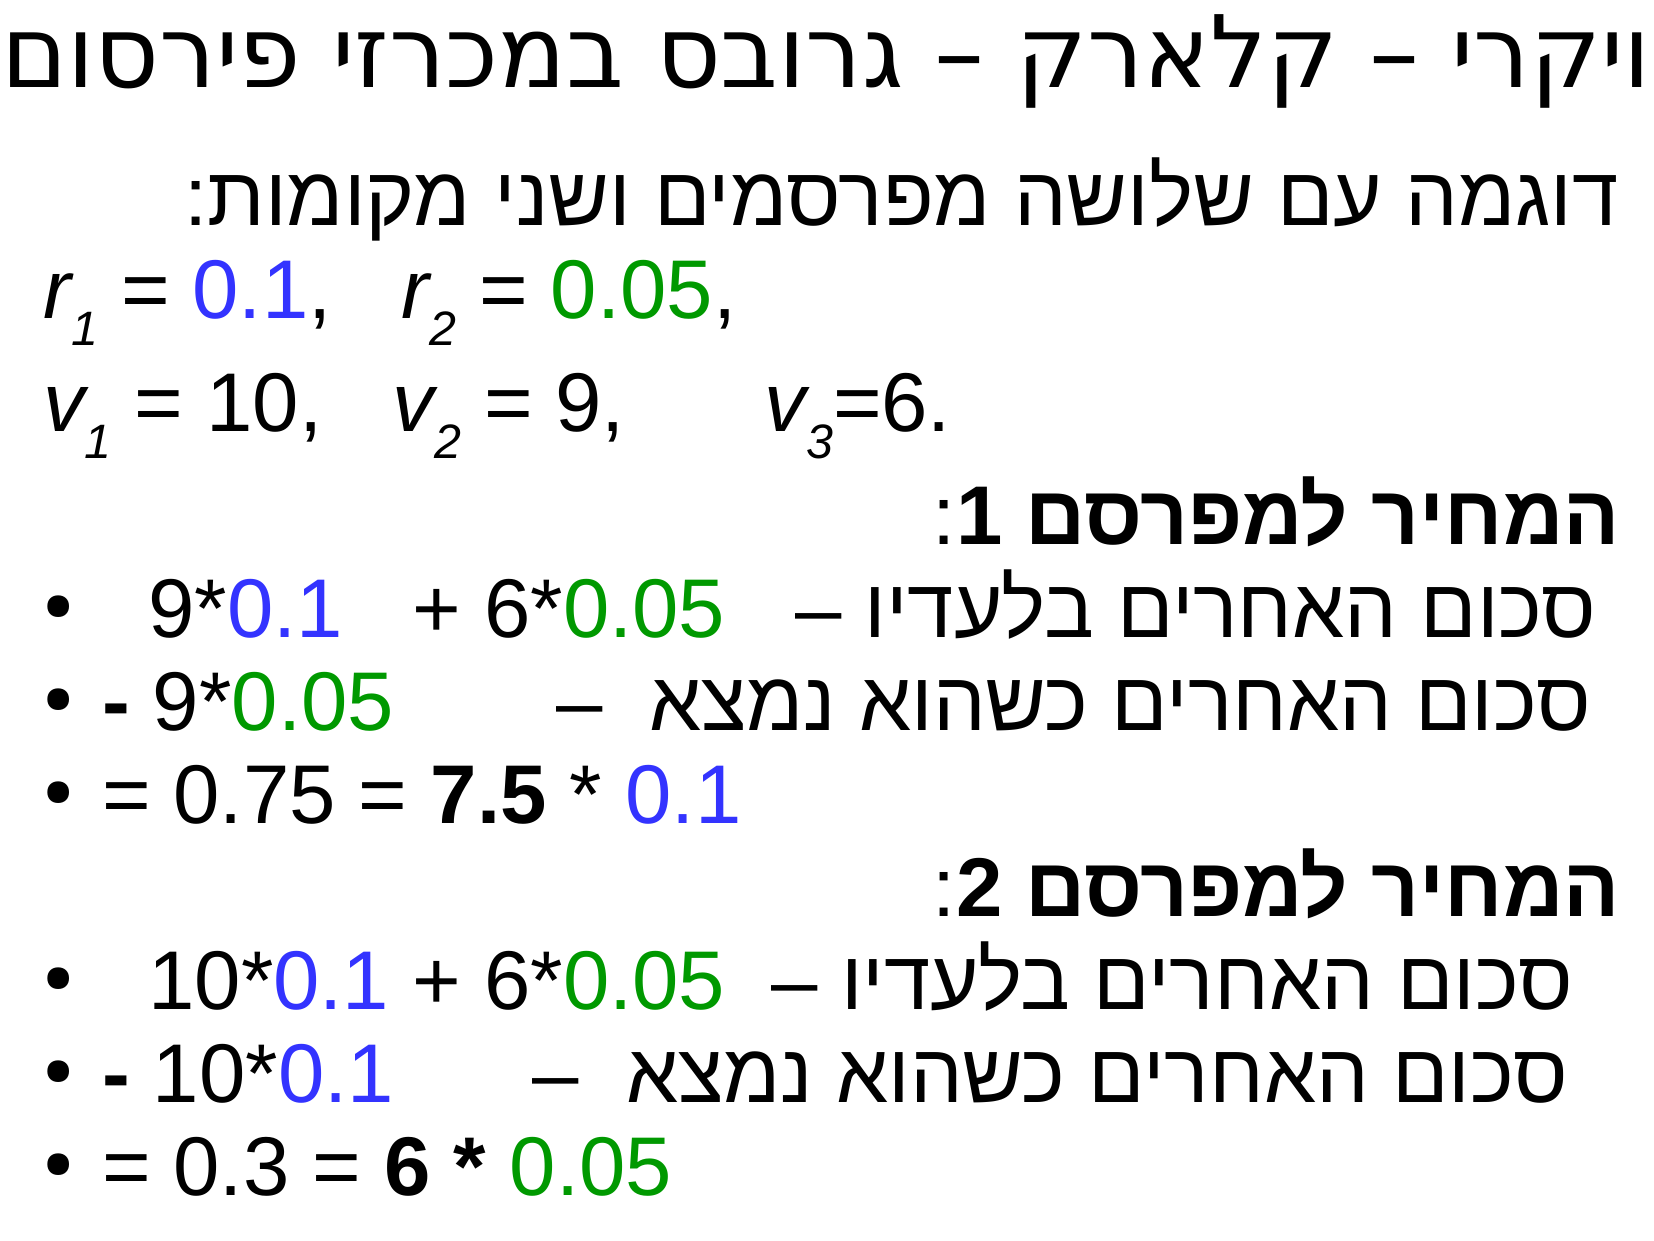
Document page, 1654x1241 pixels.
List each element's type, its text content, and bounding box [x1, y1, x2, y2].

title ויקרי – קלארק – גרובס במכרזי פירסום [0, 0, 1654, 112]
text_box דוגמה עם שלושה מפרסמים ושני מקומות: r1 = 0.1, r2 = 0.05, v1 = 10, v2 = 9, v3=6. המחיר למפרסם 1: 9*0.1 + 6*0.05 – סכום האחרים בלעדיו - 9*0.05 – סכום האחרים כשהוא נמצא = 0.75 = 7.5 * 0.1 המחיר למפרסם 2: 10*0.1 + 6*0.05 – סכום האחרים בלעדיו - 10*0.1 – סכום האחרים כשהוא נמצא = 0.3 = 6 * 0.05 [28, 142, 1636, 1232]
